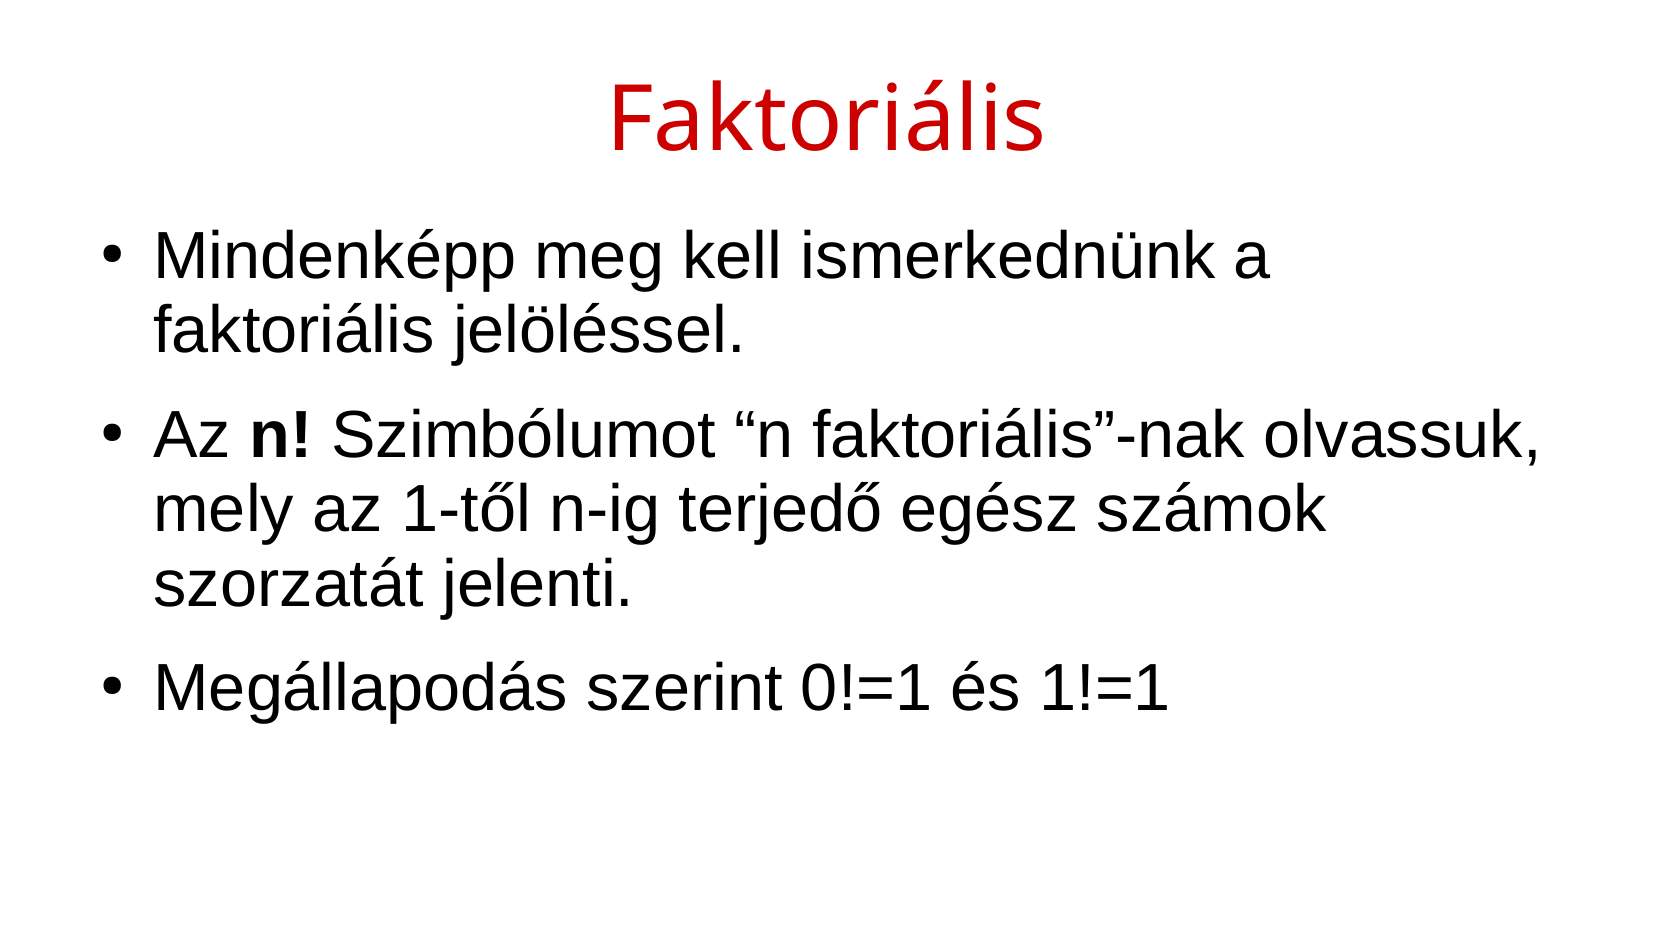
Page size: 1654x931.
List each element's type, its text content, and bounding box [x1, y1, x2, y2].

list Mindenképp meg kell ismerkednünk a faktoriális jelöléssel. Az n! Szimbólumot “n faktoriális”-nak olvassuk, mely az 1-től n-ig terjedő egész számok szorzatát jelenti. Megállapodás szerint 0!=1 és 1!=1 [82, 217, 1571, 758]
title Faktoriális [82, 37, 1571, 193]
